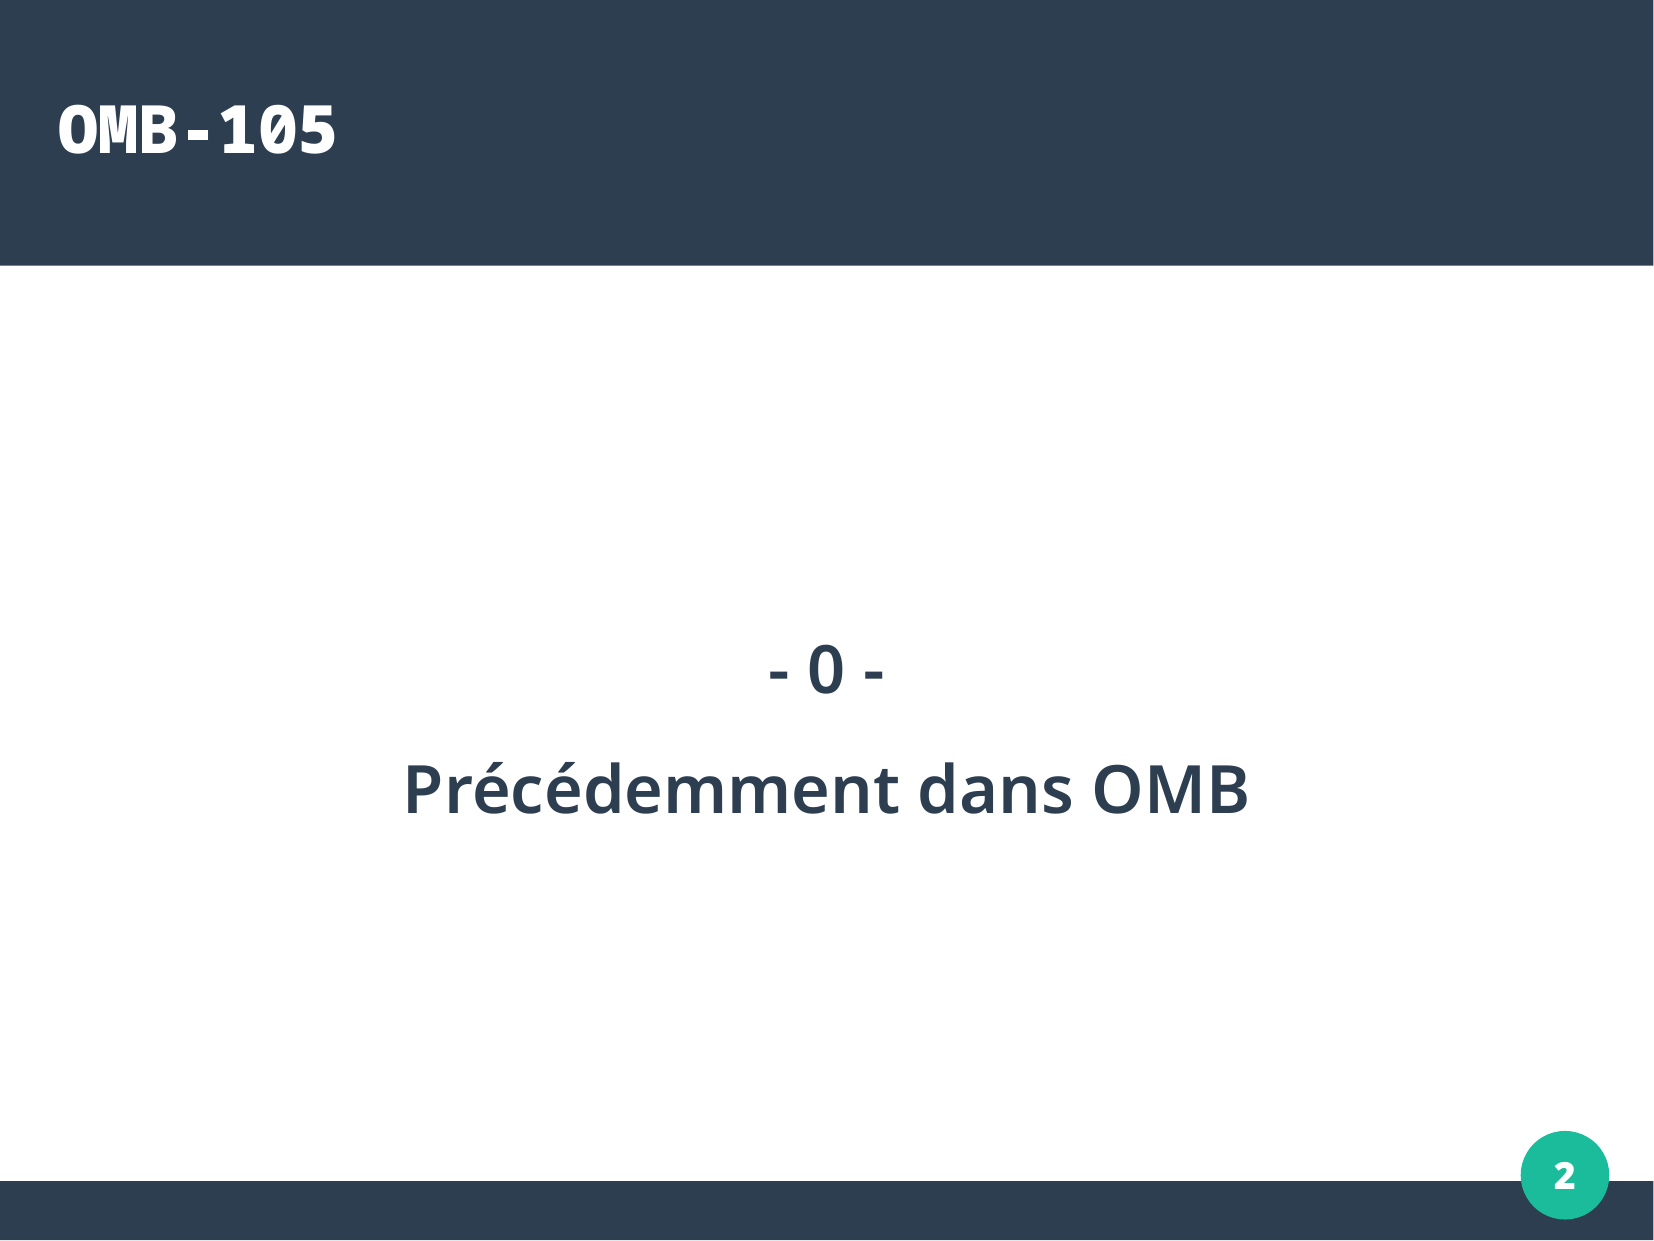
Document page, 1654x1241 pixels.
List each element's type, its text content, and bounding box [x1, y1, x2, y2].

title OMB-105 [59, 49, 1595, 207]
list - 0 - Précédemment dans OMB [0, 270, 1654, 1186]
